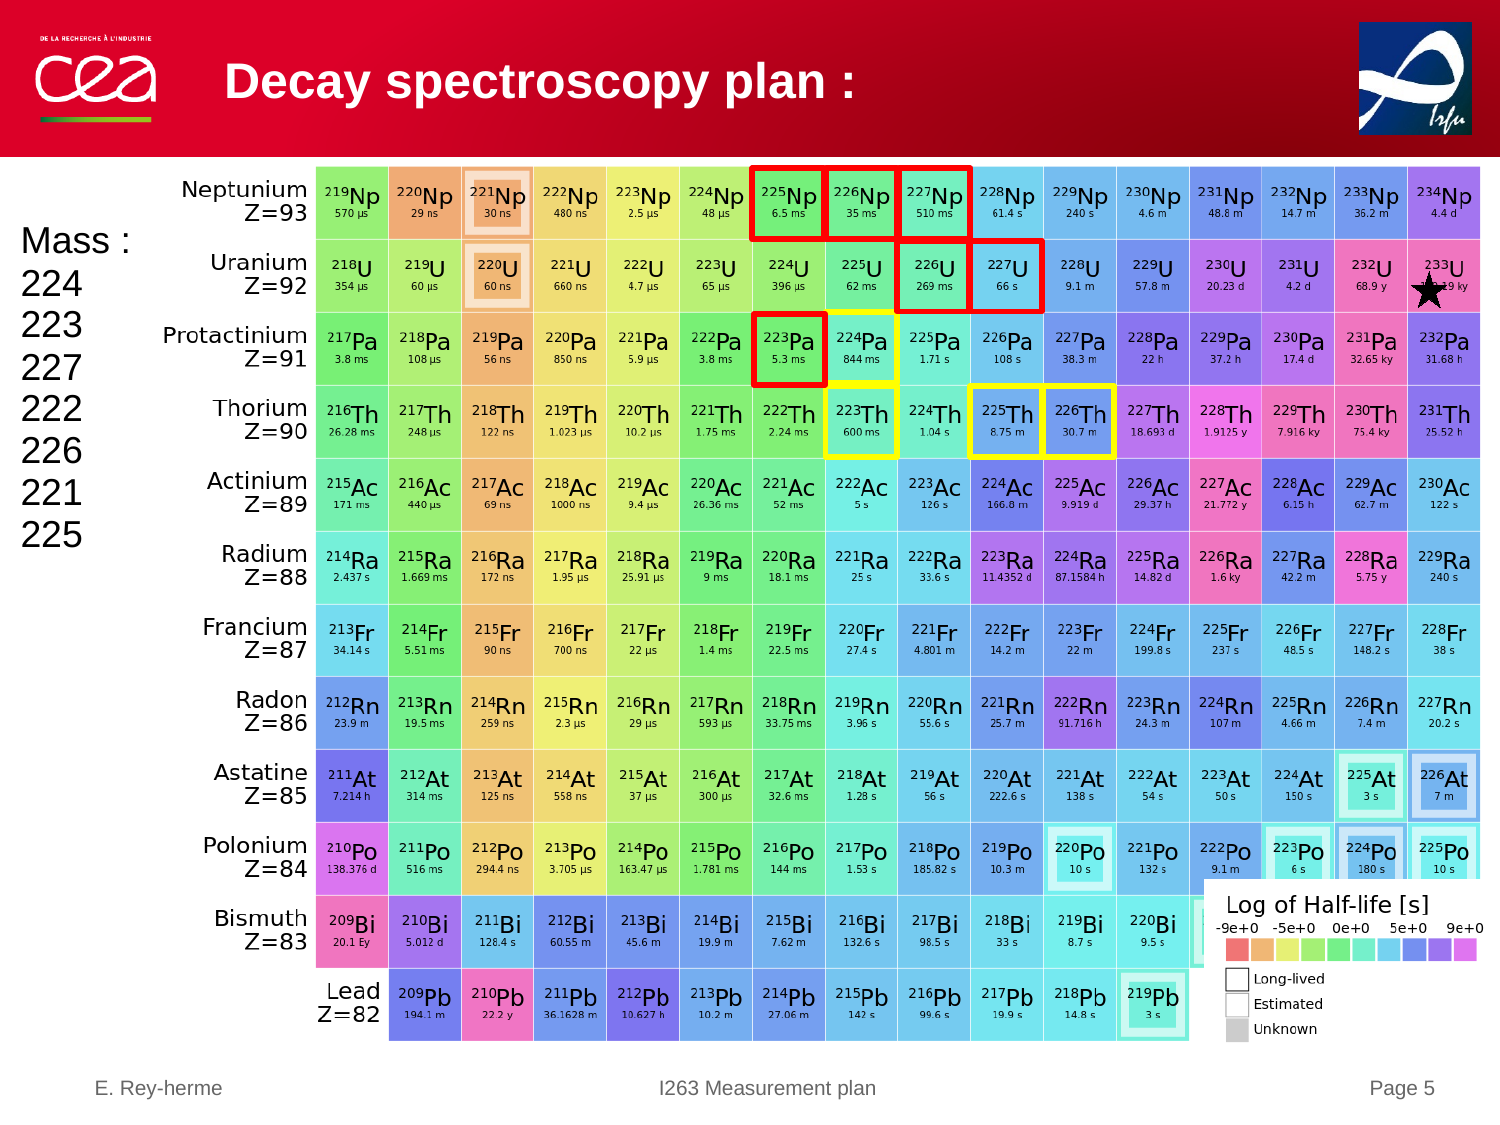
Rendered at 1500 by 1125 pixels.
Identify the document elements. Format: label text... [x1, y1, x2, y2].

slide_number I263 Measurement plan [428, 1060, 1107, 1114]
slide_number Page <numéro> [1309, 1060, 1436, 1114]
picture [159, 161, 1495, 1052]
text_box [1411, 271, 1447, 308]
text_box Decay spectroscopy plan : [209, 41, 1174, 117]
footer E. Rey-herme [94, 1060, 428, 1114]
picture [0, 0, 1500, 157]
text_box Mass : 224 223 227 222 226 221 225 [5, 212, 172, 564]
